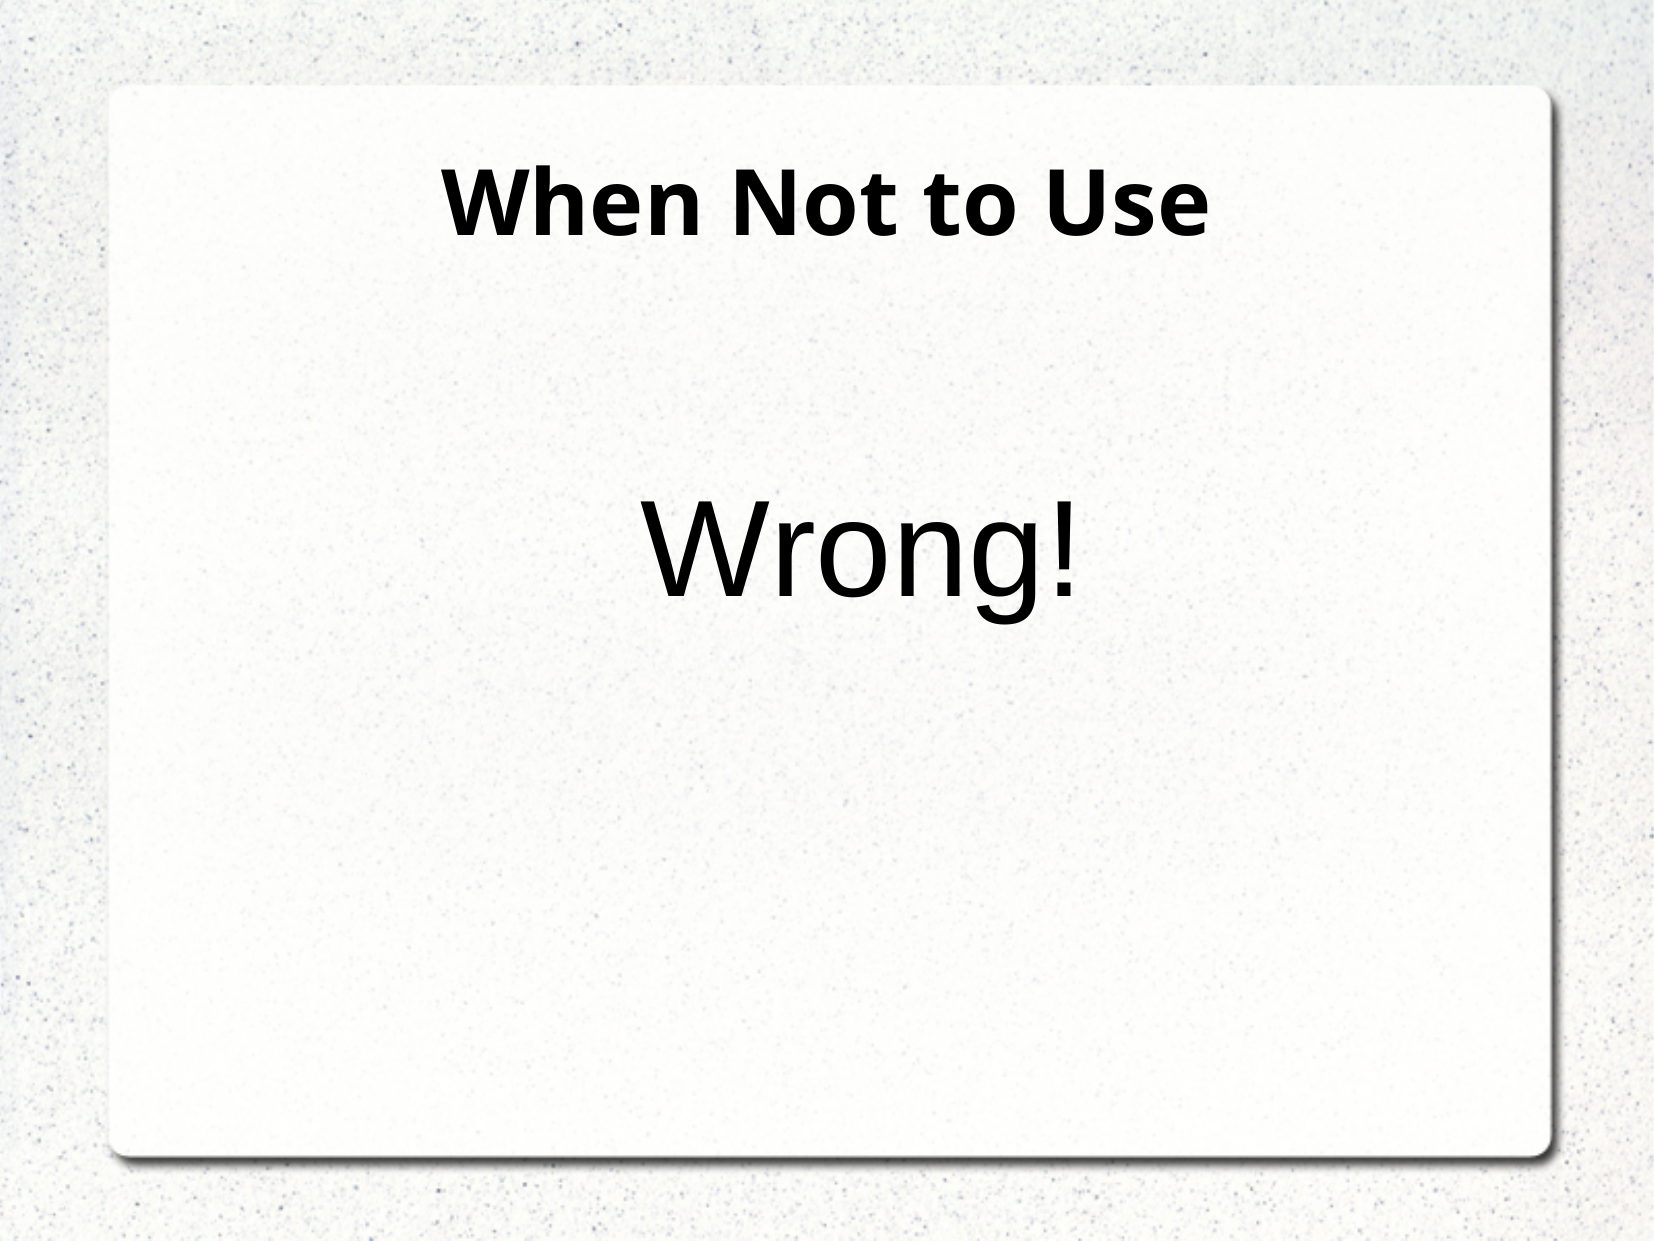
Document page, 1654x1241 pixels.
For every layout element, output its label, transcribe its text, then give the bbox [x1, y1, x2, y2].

picture [0, 0, 1654, 1241]
list Wrong! [147, 288, 1506, 924]
title When Not to Use [118, 96, 1536, 304]
